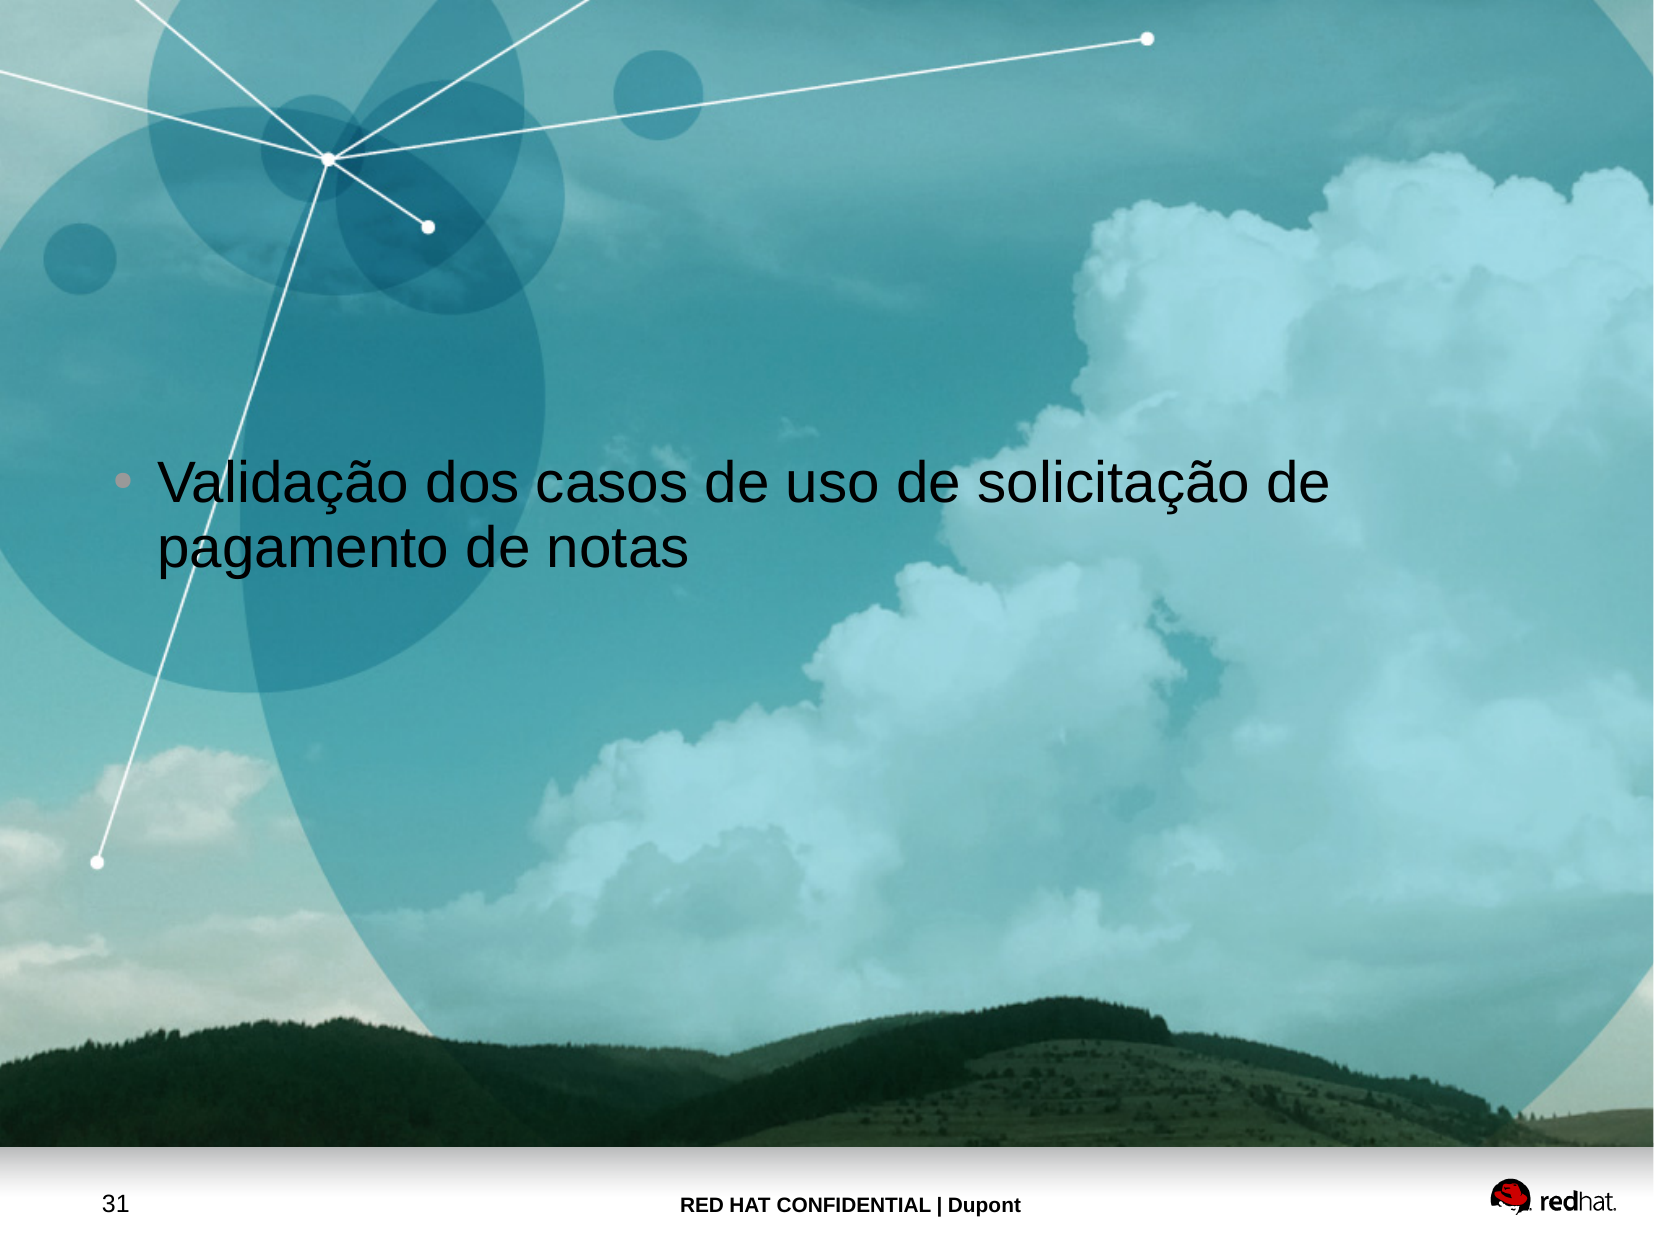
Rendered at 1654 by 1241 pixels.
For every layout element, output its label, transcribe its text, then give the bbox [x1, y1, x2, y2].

picture [0, 0, 1654, 1241]
text_box Validação dos casos de uso de solicitação de pagamento de notas [82, 262, 1571, 862]
